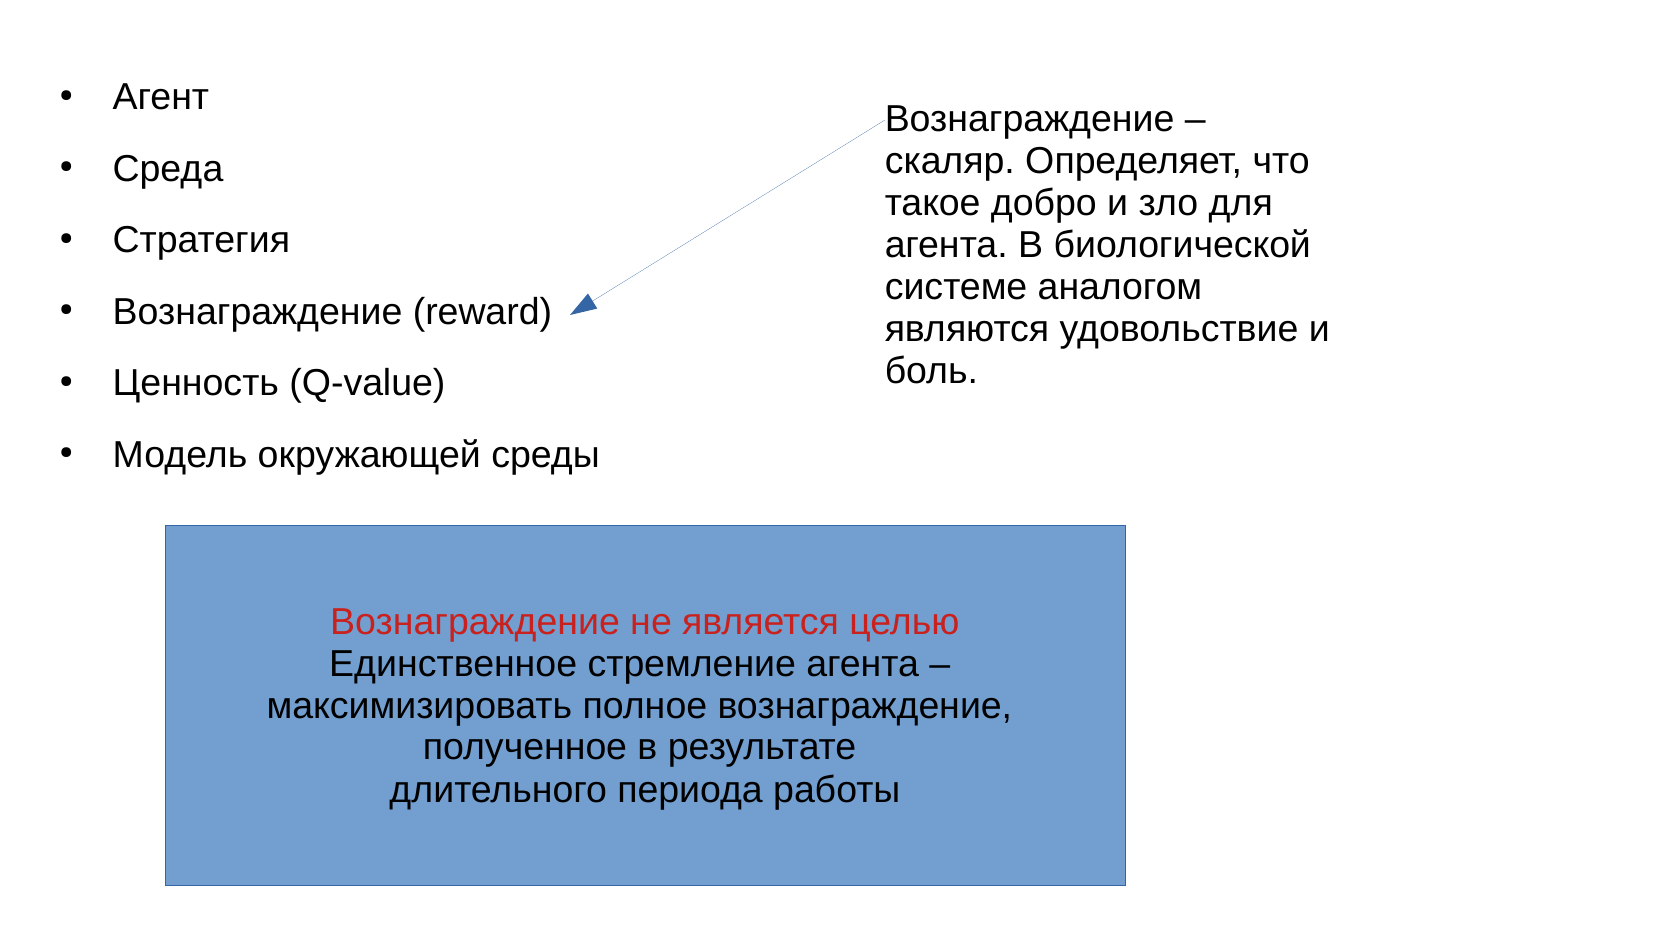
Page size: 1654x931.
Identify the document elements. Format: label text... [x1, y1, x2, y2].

text_box Вознаграждение – скаляр. Определяет, что такое добро и зло для агента. В биологической системе аналогом являются удовольствие и боль. [870, 90, 1350, 399]
list Агент Среда Стратегия Вознаграждение (reward) Ценность (Q-value) Модель окружающей среды [41, 75, 631, 511]
text_box Вознаграждение не является целью Единственное стремление агента – максимизировать полное вознаграждение, полученное в результате длительного периода работы [165, 525, 1126, 886]
